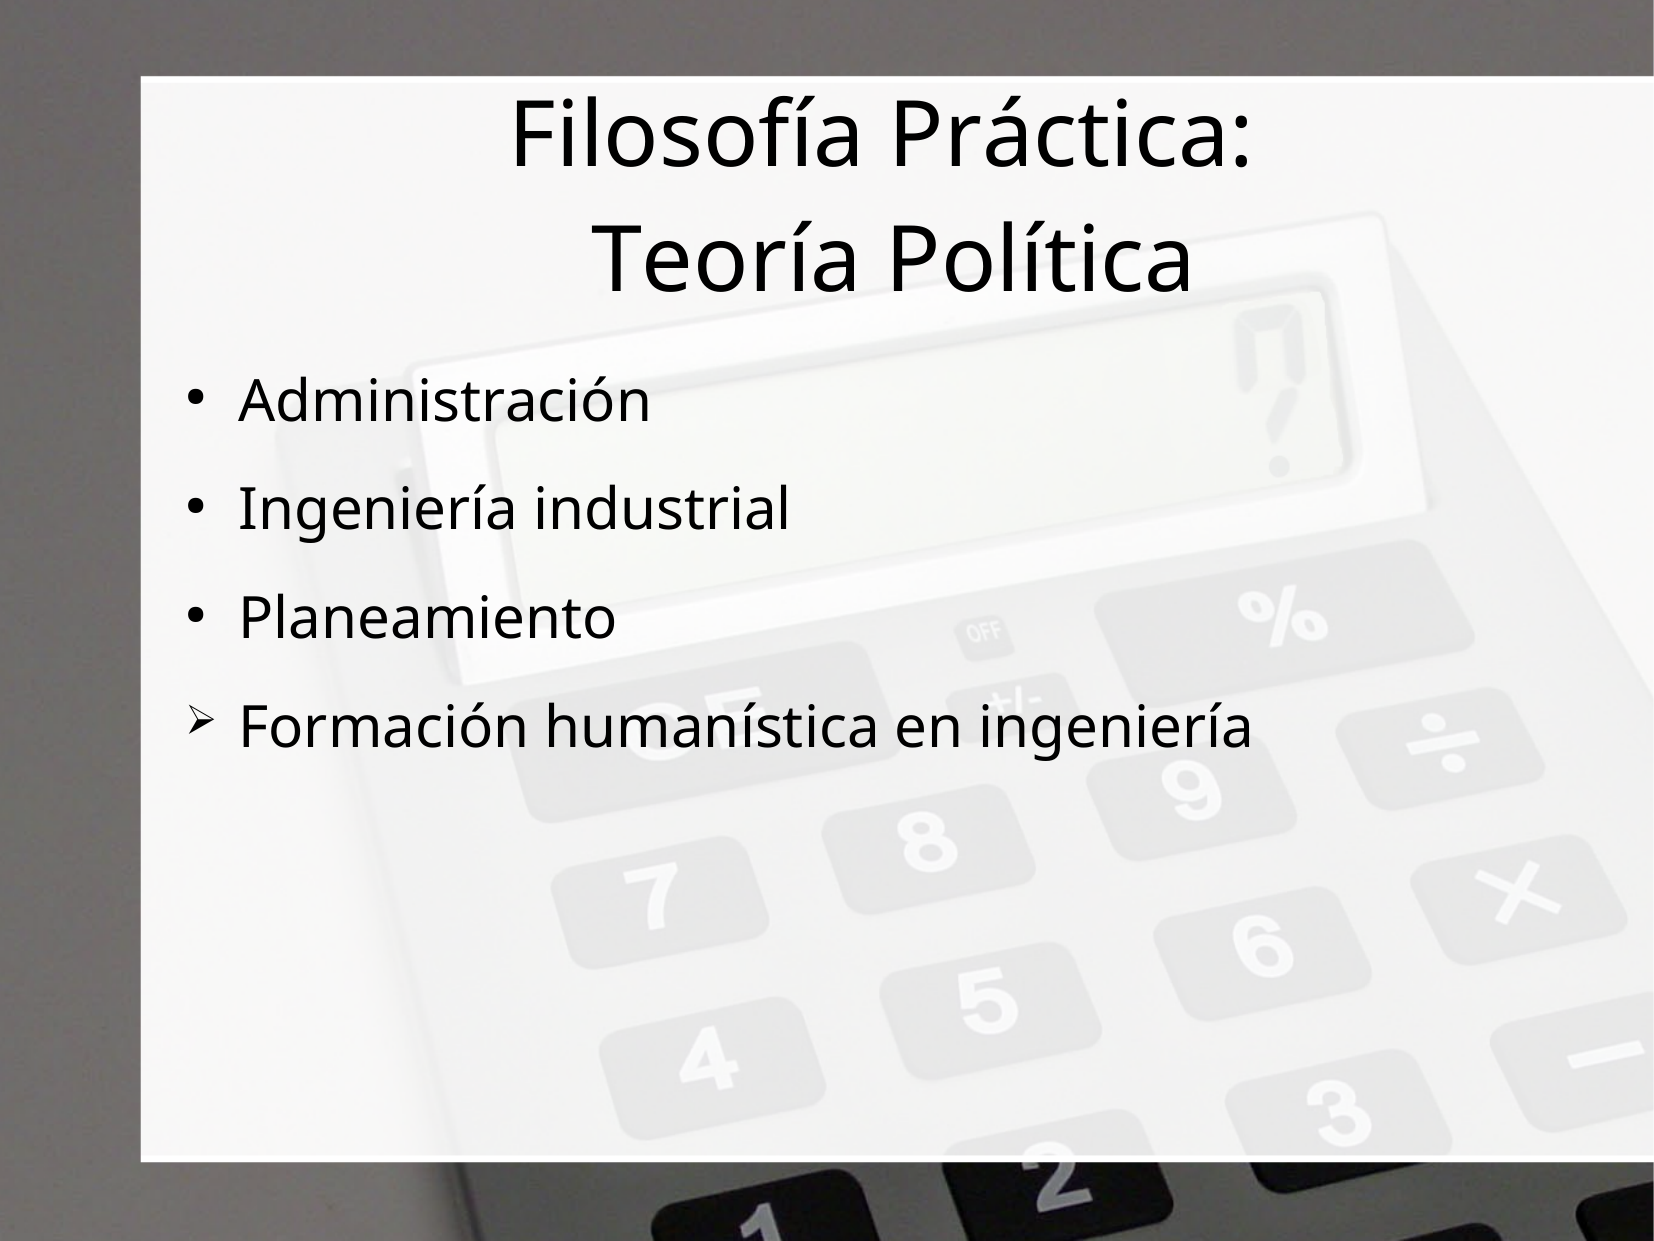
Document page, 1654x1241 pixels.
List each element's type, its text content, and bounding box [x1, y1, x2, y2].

picture [0, 0, 1654, 1241]
title Filosofía Práctica: Teoría Política [150, 86, 1639, 301]
list Administración Ingeniería industrial Planeamiento Formación humanística en ingeniería [150, 358, 1613, 1163]
